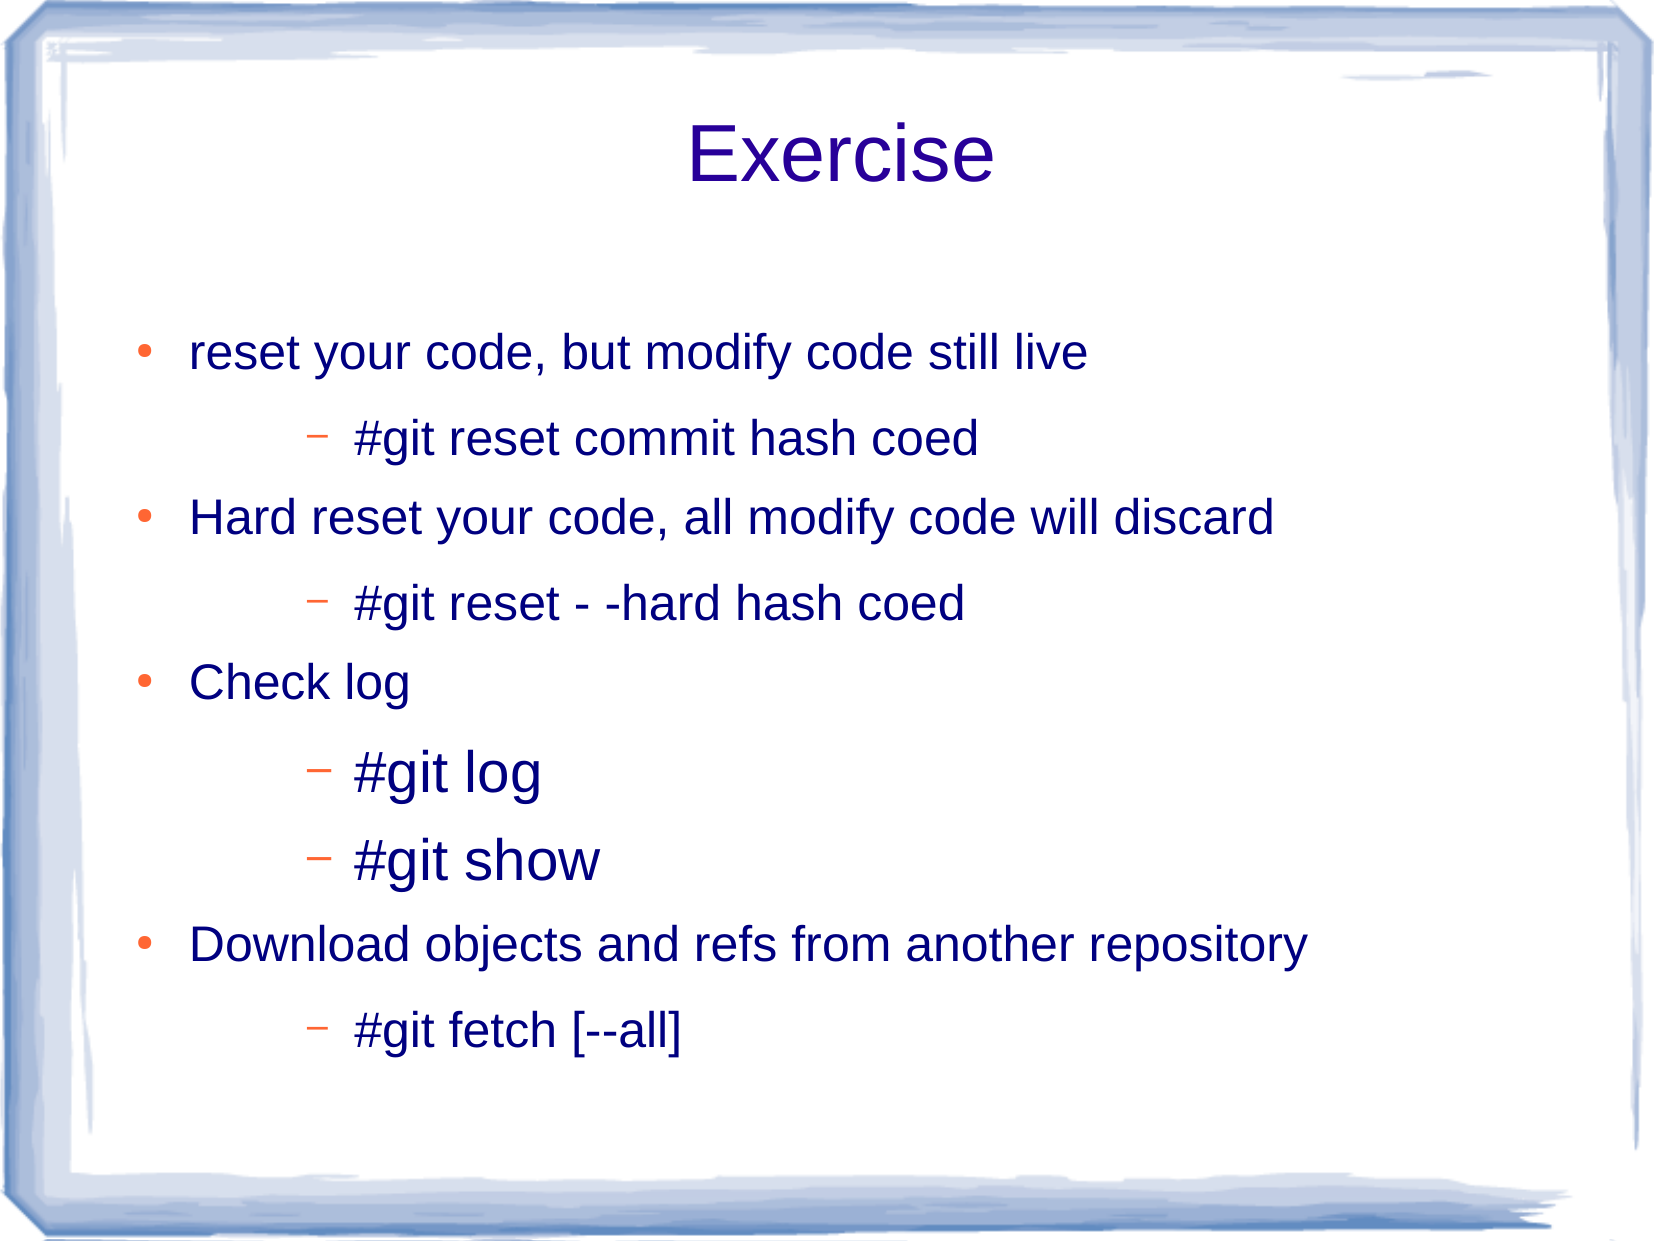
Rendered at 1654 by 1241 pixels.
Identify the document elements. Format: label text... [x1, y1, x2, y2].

title Exercise [82, 49, 1571, 257]
picture [0, 0, 1654, 1241]
list reset your code, but modify code still live #git reset commit hash coed Hard reset your code, all modify code will discard #git reset - -hard hash coed Check log #git log #git show Download objects and refs from another repository #git fetch [--all] [118, 324, 1571, 1058]
